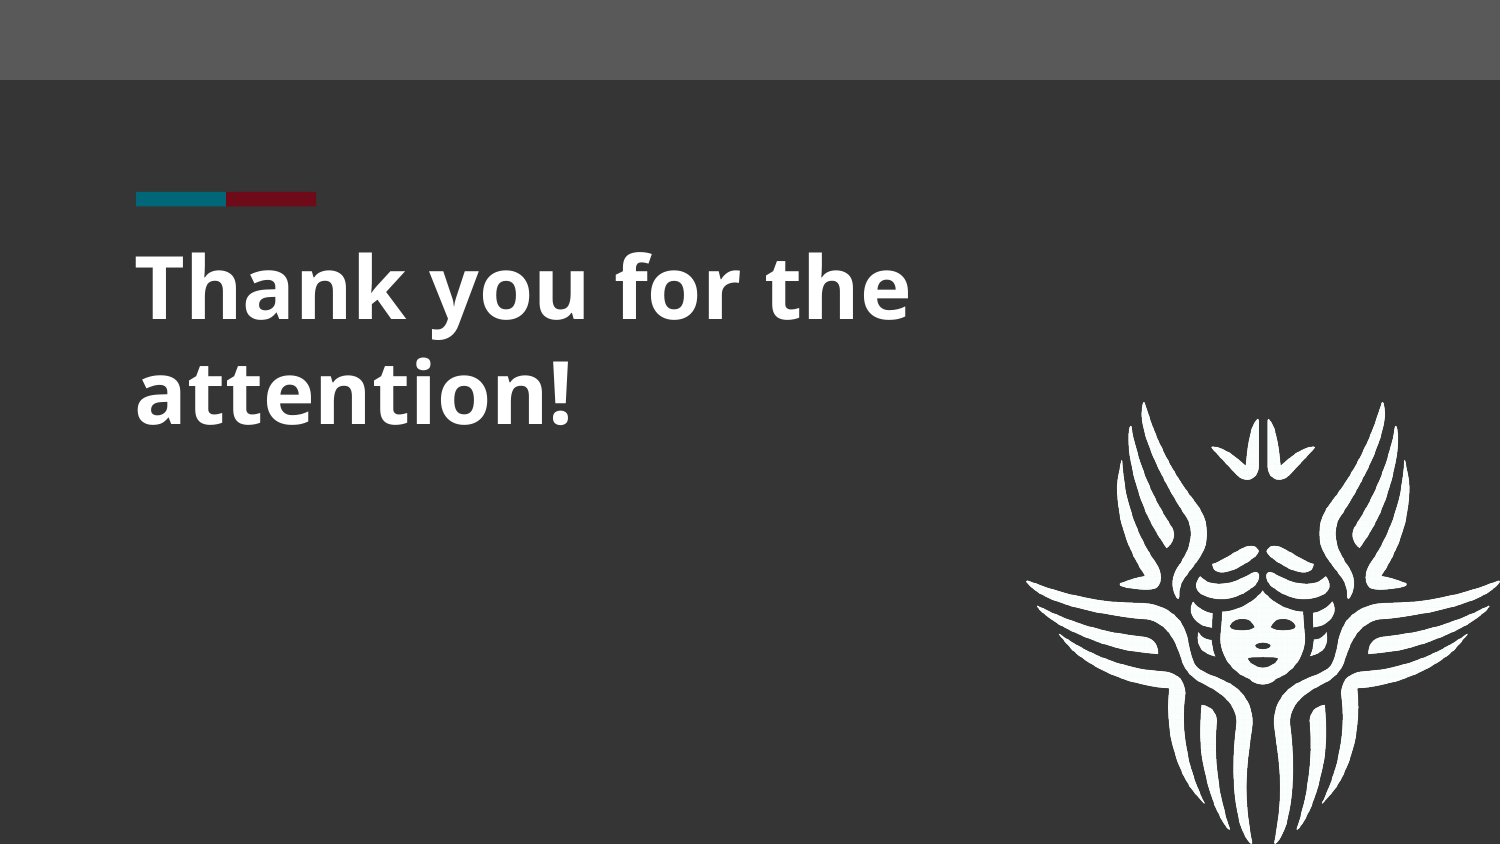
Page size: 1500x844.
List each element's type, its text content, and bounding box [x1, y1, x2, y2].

title Thank you for the attention! [119, 216, 1381, 343]
picture [1026, 402, 1500, 844]
